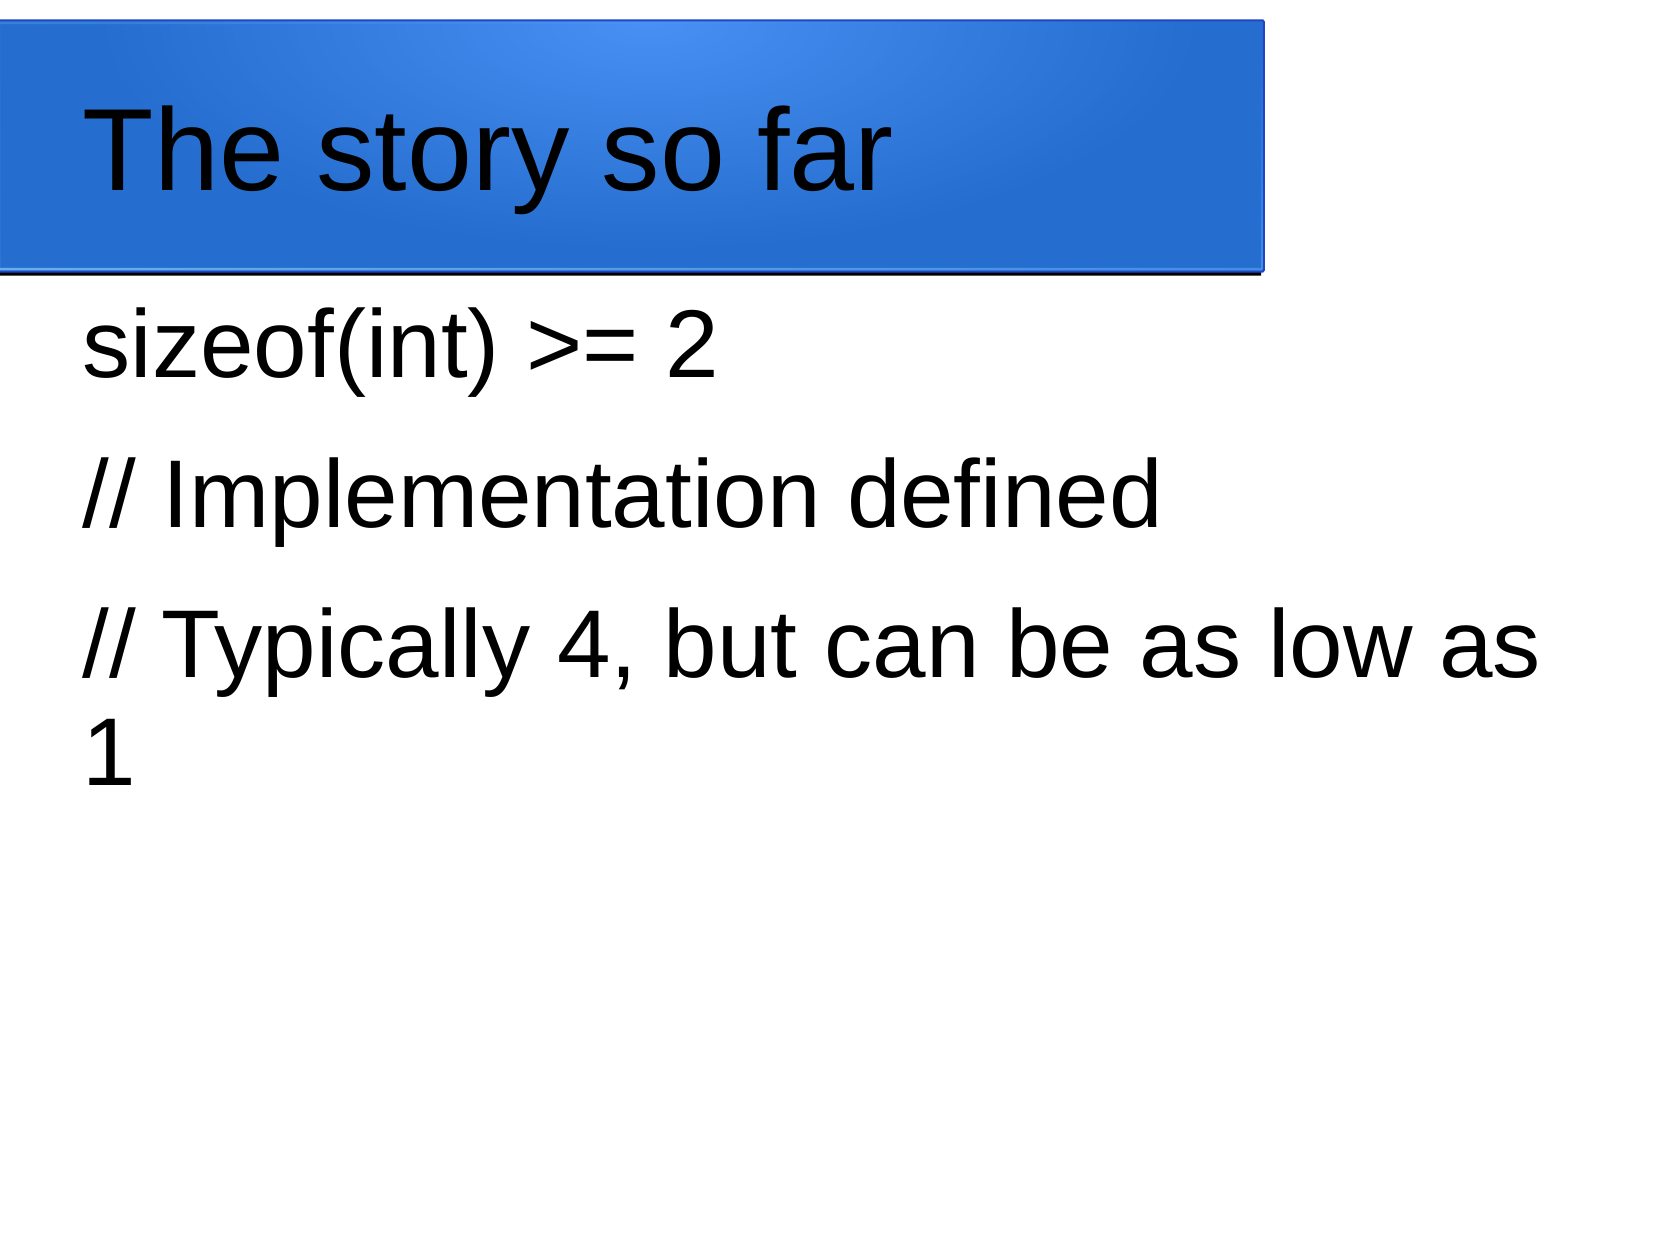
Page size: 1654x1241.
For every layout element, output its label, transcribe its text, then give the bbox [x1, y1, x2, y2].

title The story so far [82, 47, 1235, 252]
list sizeof(int) >= 2 // Implementation defined // Typically 4, but can be as low as 1 [82, 290, 1571, 1010]
